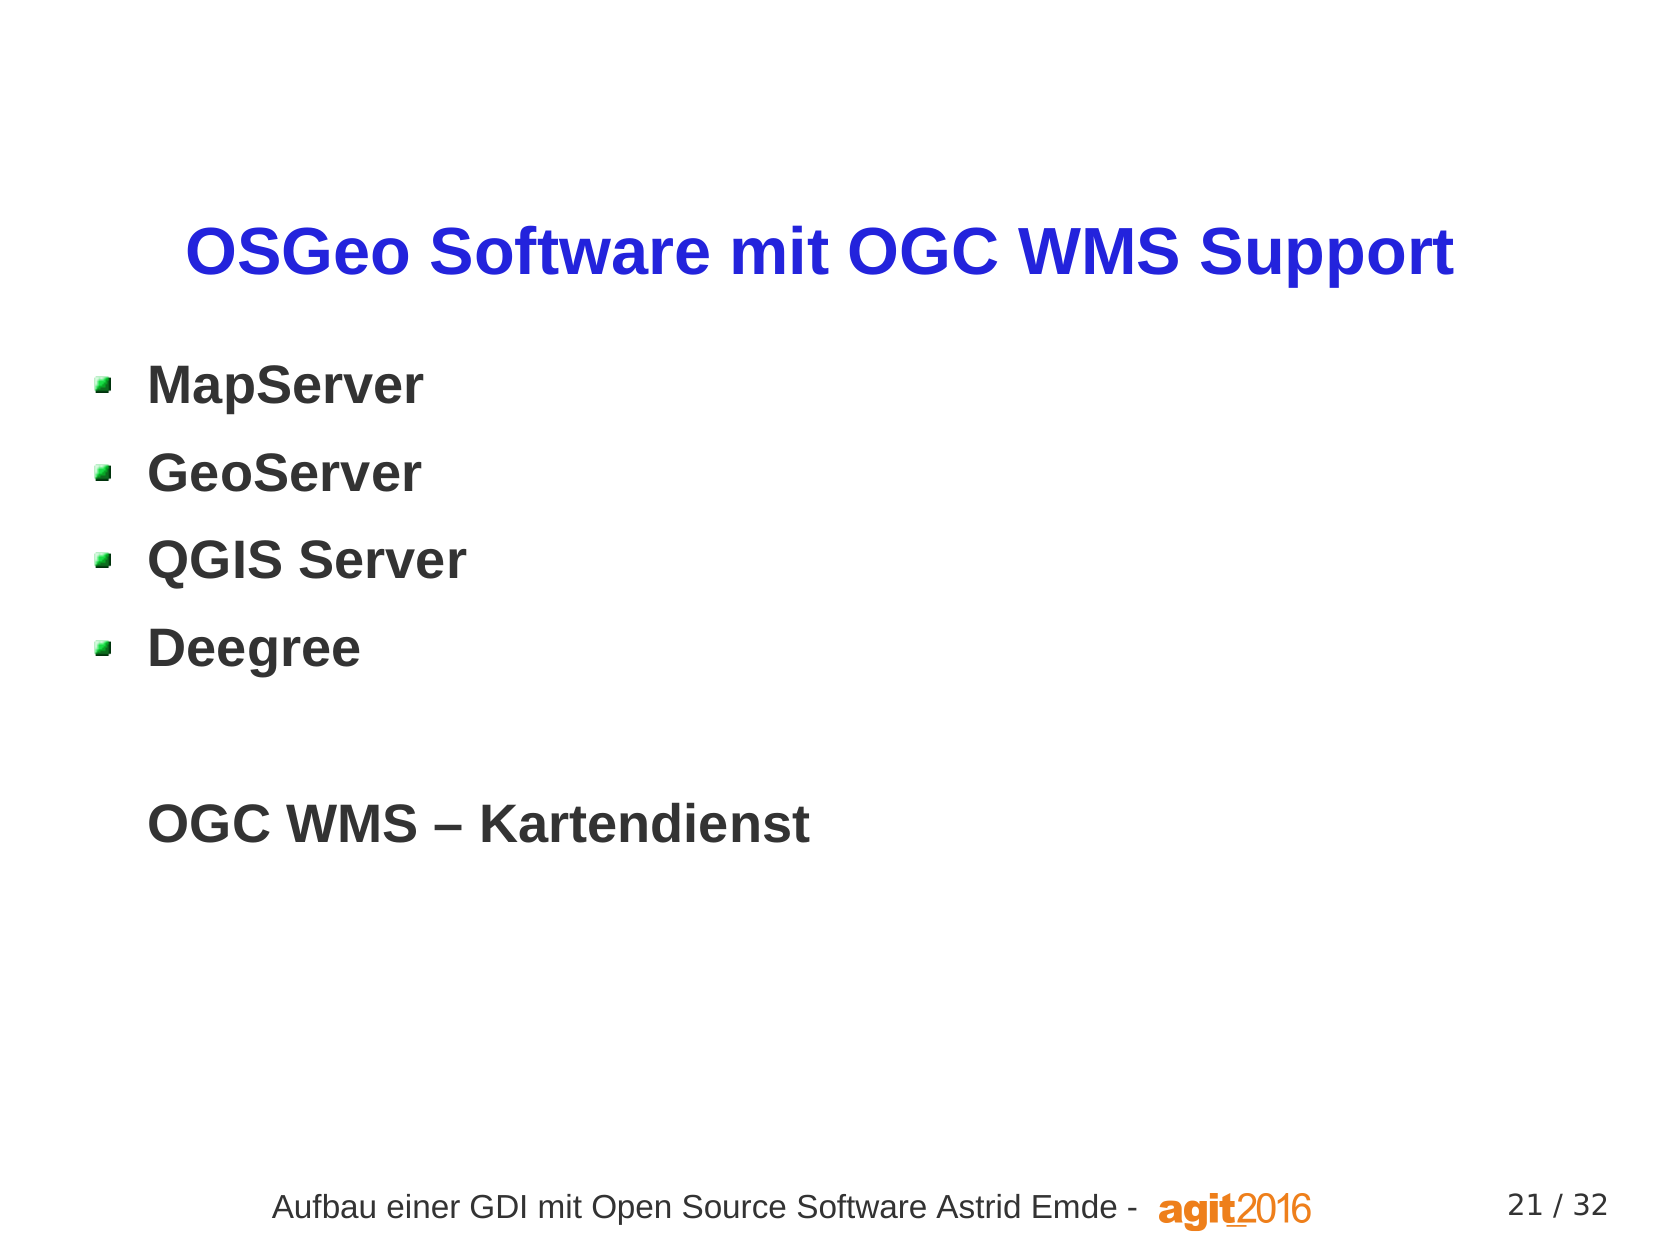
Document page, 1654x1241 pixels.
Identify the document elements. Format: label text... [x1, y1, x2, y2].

list MapServer GeoServer QGIS Server Deegree OGC WMS – Kartendienst [76, 354, 1565, 1173]
picture [1158, 1192, 1312, 1232]
title OSGeo Software mit OGC WMS Support [76, 177, 1565, 325]
